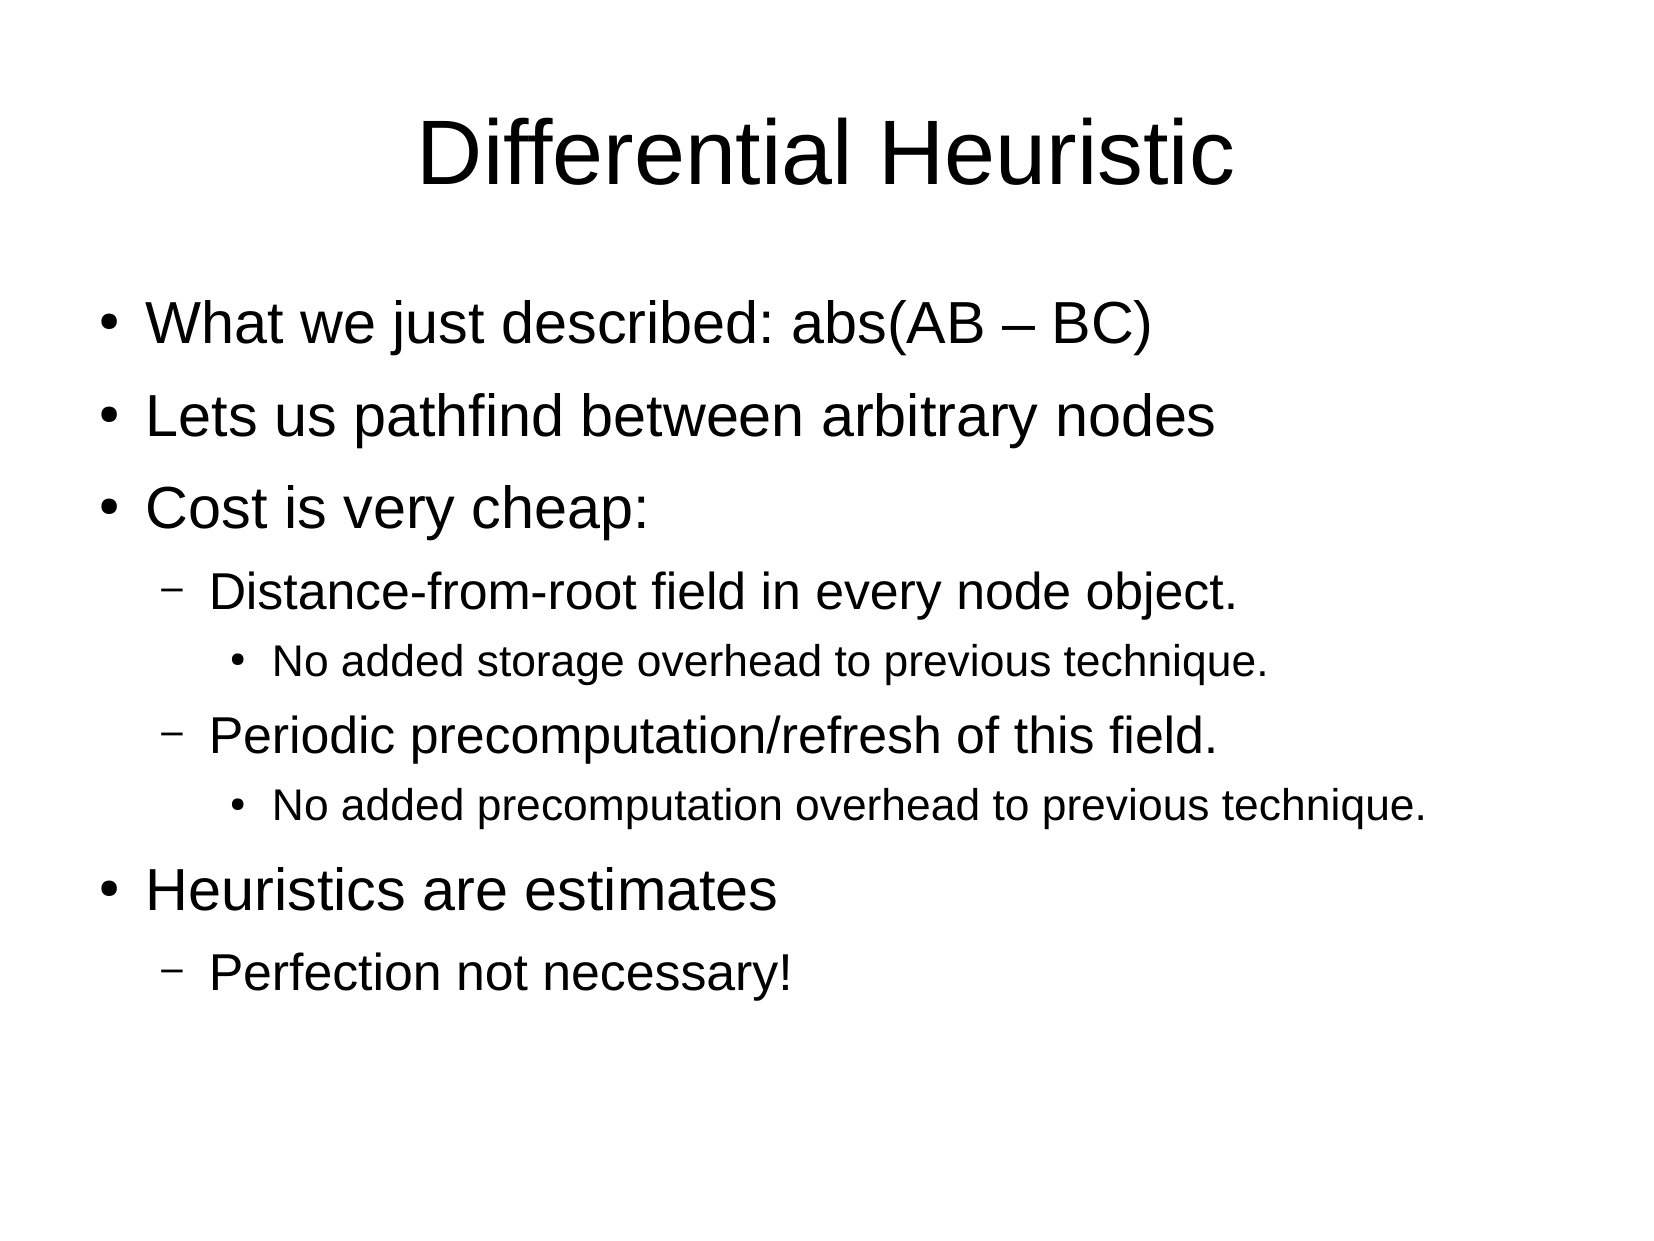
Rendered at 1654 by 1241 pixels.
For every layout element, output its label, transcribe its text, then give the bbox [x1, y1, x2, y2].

title Differential Heuristic [82, 49, 1571, 257]
list What we just described: abs(AB – BC) Lets us pathfind between arbitrary nodes Cost is very cheap: Distance-from-root field in every node object. No added storage overhead to previous technique. Periodic precomputation/refresh of this field. No added precomputation overhead to previous technique. Heuristics are estimates Perfection not necessary! [82, 290, 1571, 1010]
